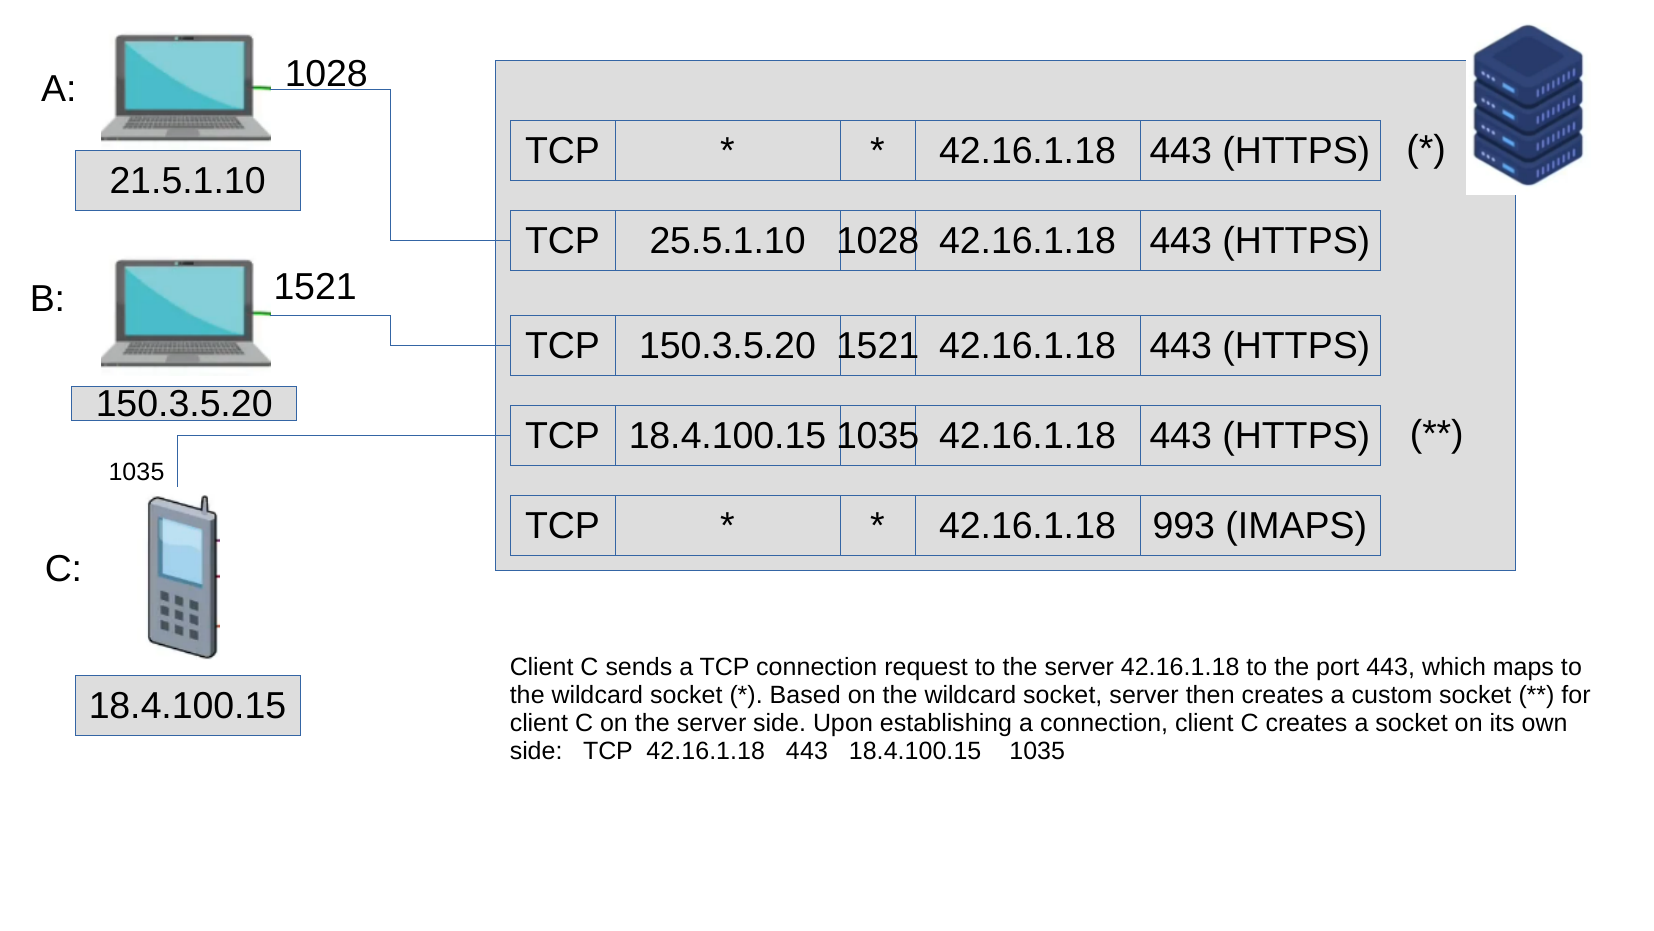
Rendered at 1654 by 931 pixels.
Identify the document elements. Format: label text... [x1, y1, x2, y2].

text_box * [840, 120, 916, 181]
text_box 443 (HTTPS) [1140, 405, 1381, 466]
text_box 150.3.5.20 [71, 386, 297, 421]
text_box 1028 [270, 45, 387, 102]
text_box 1028 [840, 231, 845, 250]
text_box 25.5.1.10 [615, 210, 840, 271]
text_box 1521 [840, 336, 845, 355]
text_box 1028 [840, 210, 916, 271]
text_box * [615, 120, 840, 181]
text_box 1035 [840, 426, 845, 445]
text_box 1521 [840, 315, 916, 376]
picture [101, 254, 271, 376]
text_box 1035 [904, 425, 916, 434]
text_box 42.16.1.18 [916, 210, 1140, 271]
text_box 1028 [904, 229, 913, 238]
text_box TCP [510, 120, 615, 181]
text_box A: [26, 60, 102, 121]
text_box 42.16.1.18 [916, 405, 1140, 466]
text_box Client C sends a TCP connection request to the server 42.16.1.18 to the port 443, which maps to the wildcard socket (*). Based on the wildcard socket, server then creates a custom socket (**) for client C on the server side. Upon establishing a connection, client C creates a socket on its own side: TCP 42.16.1.18 443 18.4.100.15 1035 [495, 645, 1621, 781]
text_box 1035 [840, 405, 916, 466]
text_box TCP [510, 405, 615, 466]
text_box (**) [1395, 405, 1486, 466]
picture [1466, 14, 1591, 196]
text_box TCP [510, 210, 615, 271]
text_box 21.5.1.10 [75, 150, 301, 211]
text_box 993 (IMAPS) [1140, 495, 1381, 556]
text_box 42.16.1.18 [916, 120, 1140, 181]
text_box [495, 60, 1516, 571]
text_box 18.4.100.15 [615, 405, 840, 466]
text_box (*) [1391, 120, 1467, 196]
text_box B: [15, 270, 91, 331]
text_box 18.4.100.15 [75, 675, 301, 736]
text_box 42.16.1.18 [916, 495, 1140, 556]
picture [135, 486, 220, 661]
text_box 1035 [93, 450, 181, 496]
text_box 1521 [258, 258, 376, 316]
text_box TCP [510, 315, 615, 376]
text_box C: [30, 540, 106, 601]
text_box 443 (HTTPS) [1140, 120, 1381, 181]
text_box TCP [510, 495, 615, 556]
text_box 443 (HTTPS) [1140, 210, 1381, 271]
text_box * [615, 495, 840, 556]
picture [101, 29, 271, 150]
text_box 150.3.5.20 [615, 315, 840, 376]
text_box 42.16.1.18 [916, 315, 1140, 376]
text_box 443 (HTTPS) [1140, 315, 1381, 376]
text_box * [840, 495, 916, 556]
text_box 1028 [903, 241, 914, 251]
